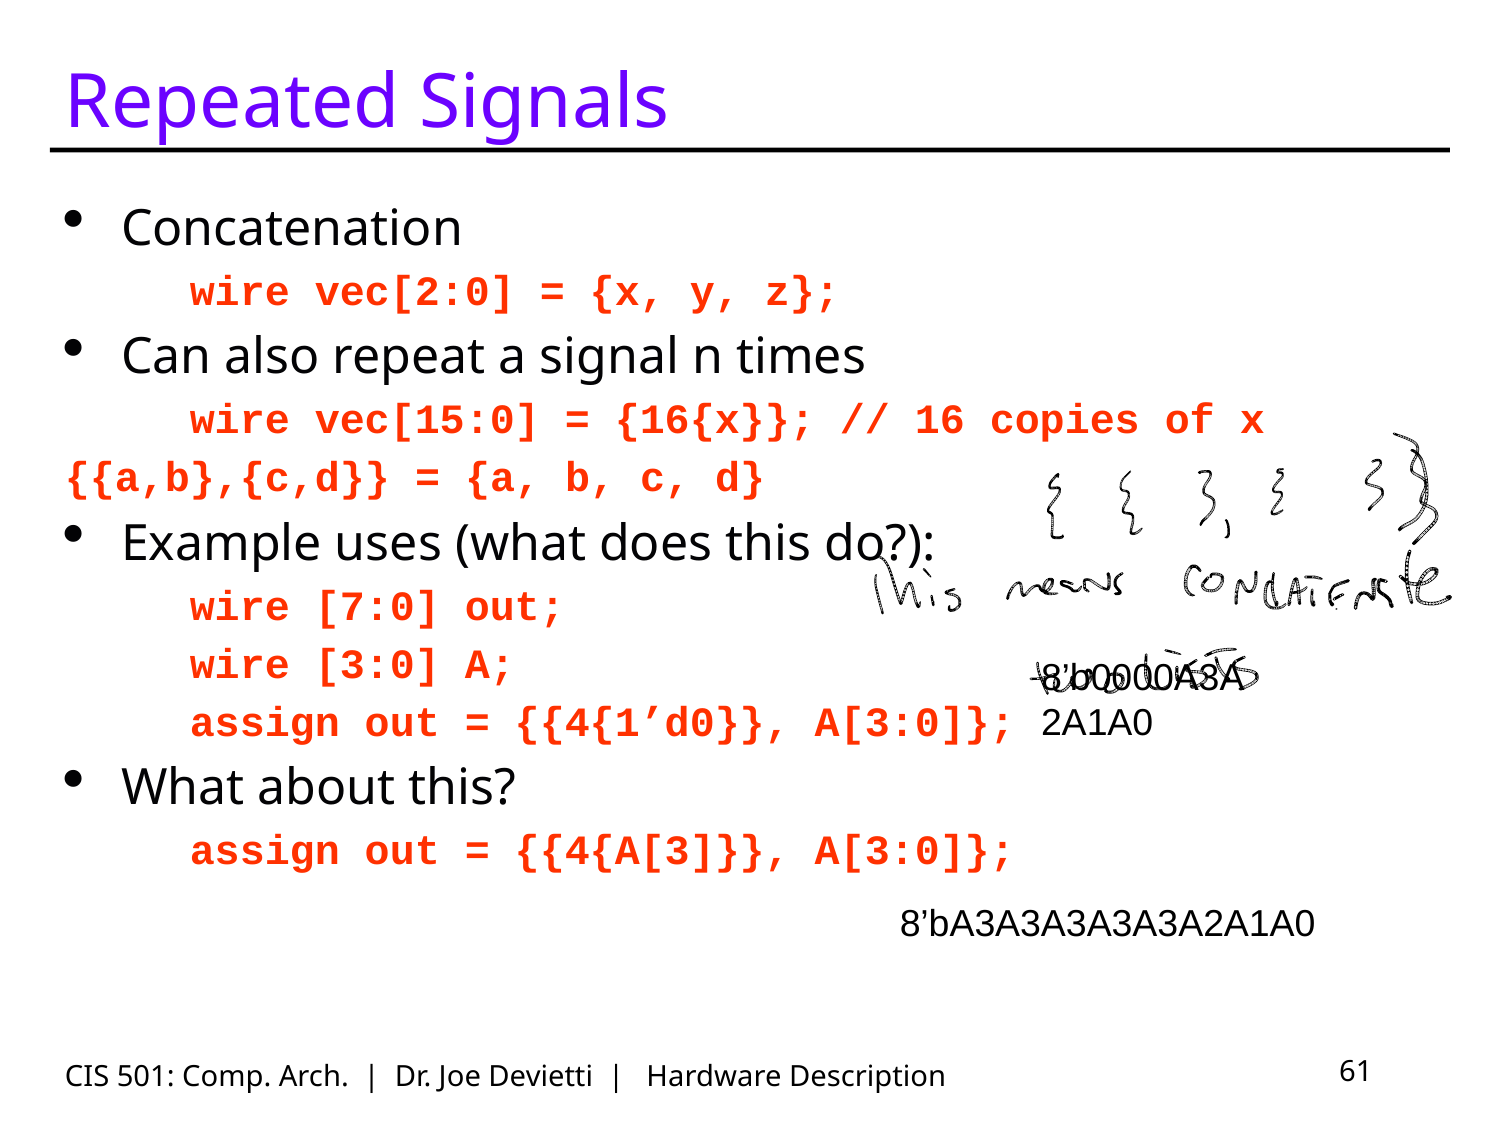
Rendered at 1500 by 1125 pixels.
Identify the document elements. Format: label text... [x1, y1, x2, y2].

picture [1180, 429, 1456, 613]
text_box <number> [1074, 1049, 1388, 1100]
picture [1044, 470, 1067, 543]
text_box Repeated Signals [49, 37, 1375, 150]
picture [1268, 465, 1287, 519]
text_box 8’bA3A3A3A3A3A2A1A0 [884, 891, 1350, 960]
picture [1117, 467, 1146, 538]
text_box 8’b0000A3A2A1A0 [1026, 645, 1262, 698]
picture [865, 552, 965, 618]
picture [1003, 569, 1127, 603]
text_box CIS 501: Comp. Arch. | Dr. Joe Devietti | Hardware Description [49, 1049, 988, 1100]
picture [1195, 467, 1233, 542]
text_box Concatenation wire vec[2:0] = {x, y, z}; Can also repeat a signal n times wire vec[15:0] = {16{x}}; // 16 copies of x {{a,b},{c,d}} = {a, b, c, d} Example uses (what does this do?): wire [7:0] out; wire [3:0] A; assign out = {{4{1’d0}}, A[3:0]}; What about this? assign out = {{4{A[3]}}, A[3:0]}; [49, 187, 1450, 1025]
